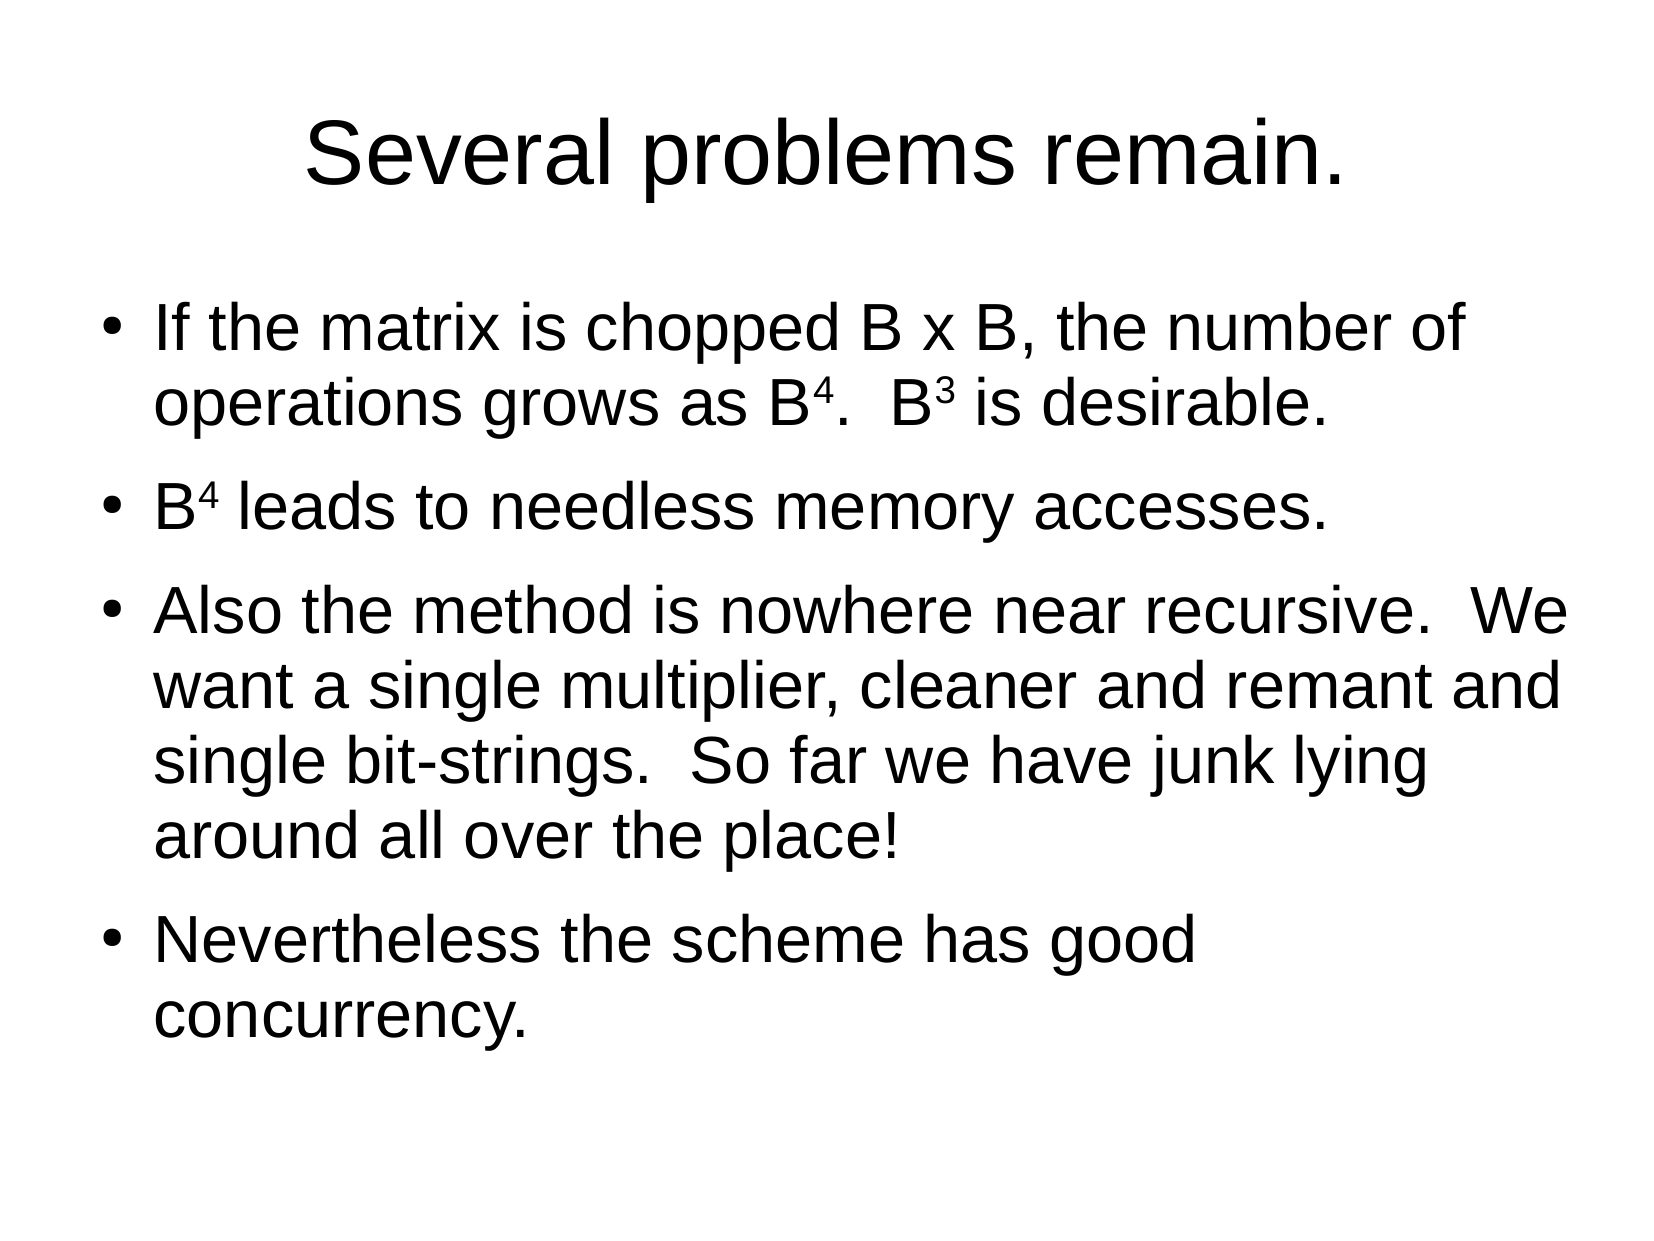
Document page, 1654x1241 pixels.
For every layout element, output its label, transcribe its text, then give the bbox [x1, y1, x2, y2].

title Several problems remain. [82, 49, 1571, 257]
list If the matrix is chopped B x B, the number of operations grows as B4. B3 is desirable. B4 leads to needless memory accesses. Also the method is nowhere near recursive. We want a single multiplier, cleaner and remant and single bit-strings. So far we have junk lying around all over the place! Nevertheless the scheme has good concurrency. [82, 290, 1571, 1109]
